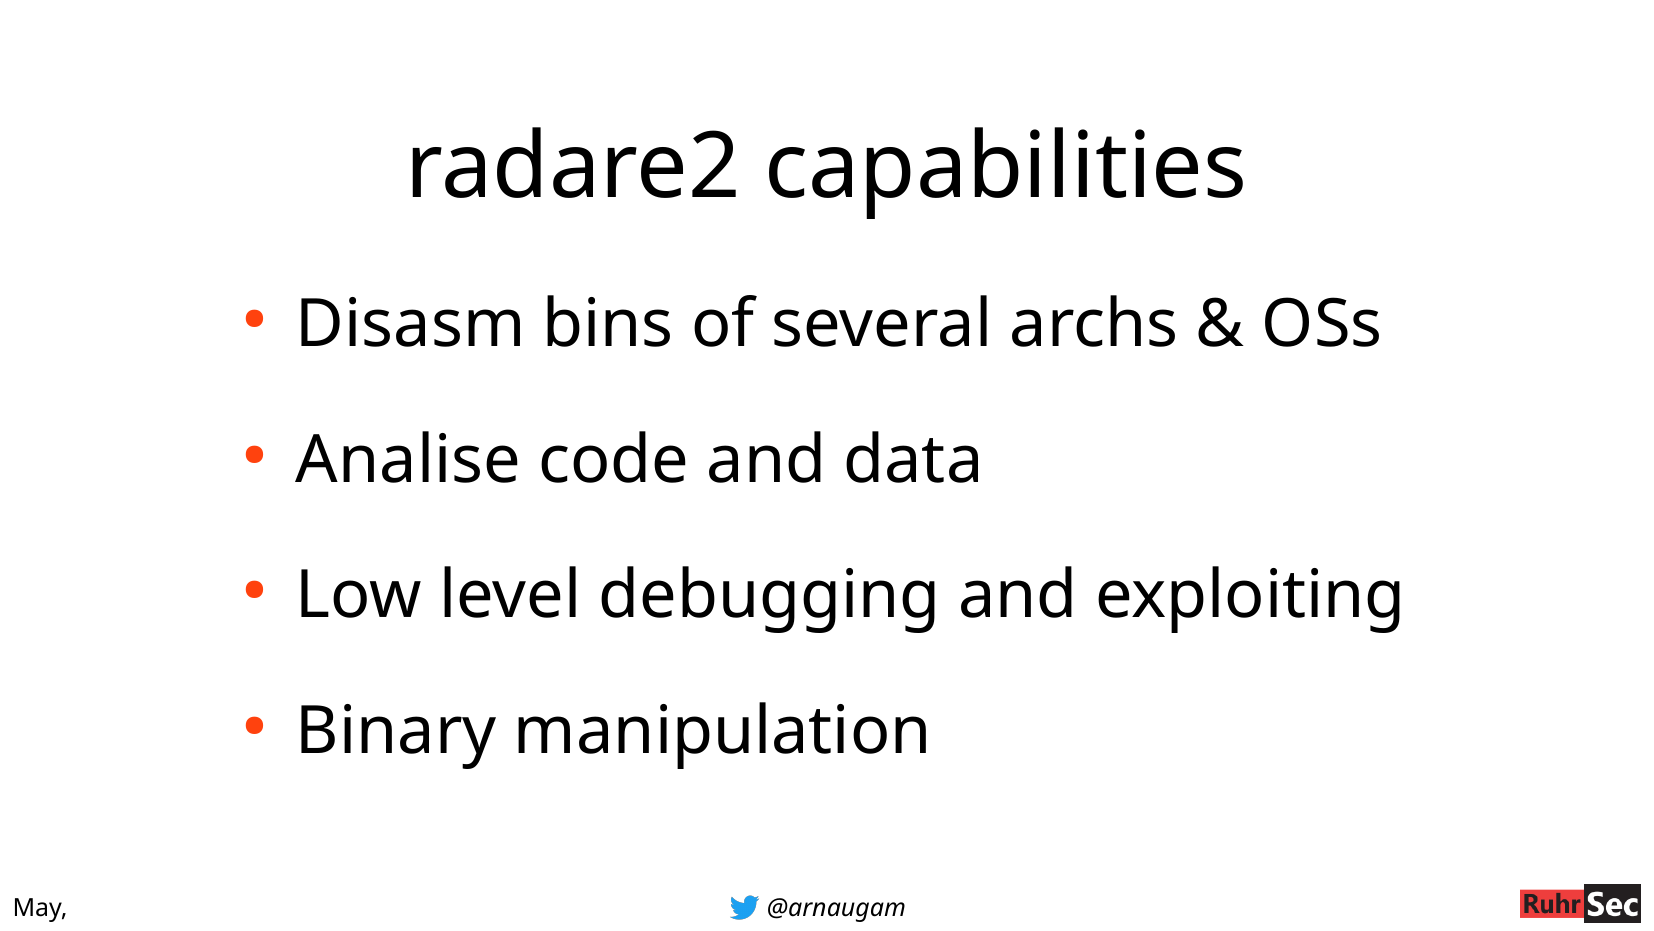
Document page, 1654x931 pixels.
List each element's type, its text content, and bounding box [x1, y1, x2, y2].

picture [721, 884, 768, 931]
picture [1520, 884, 1641, 923]
list Disasm bins of several archs & OSs Analise code and data Low level debugging and exploiting Binary manipulation [225, 299, 1426, 750]
title radare2 capabilities [82, 84, 1571, 240]
